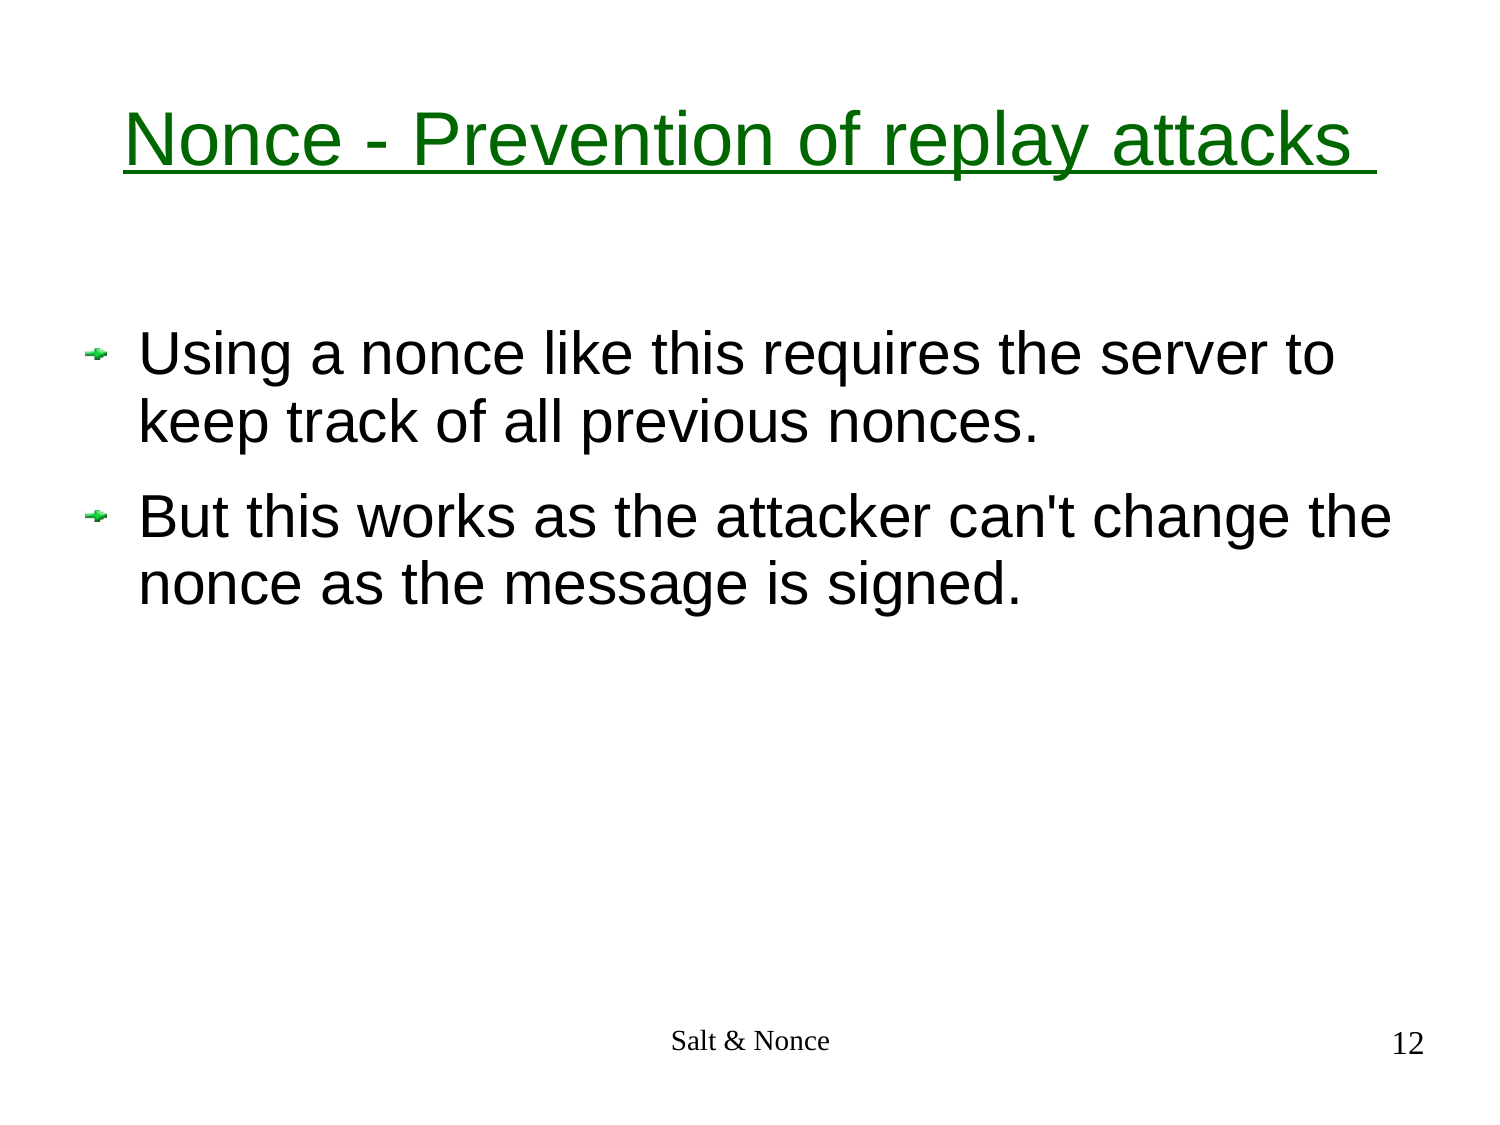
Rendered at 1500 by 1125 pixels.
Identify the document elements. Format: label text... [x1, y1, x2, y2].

title Nonce - Prevention of replay attacks [75, 45, 1425, 233]
list Using a nonce like this requires the server to keep track of all previous nonces. But this works as the attacker can't change the nonce as the message is signed. [67, 319, 1418, 1063]
